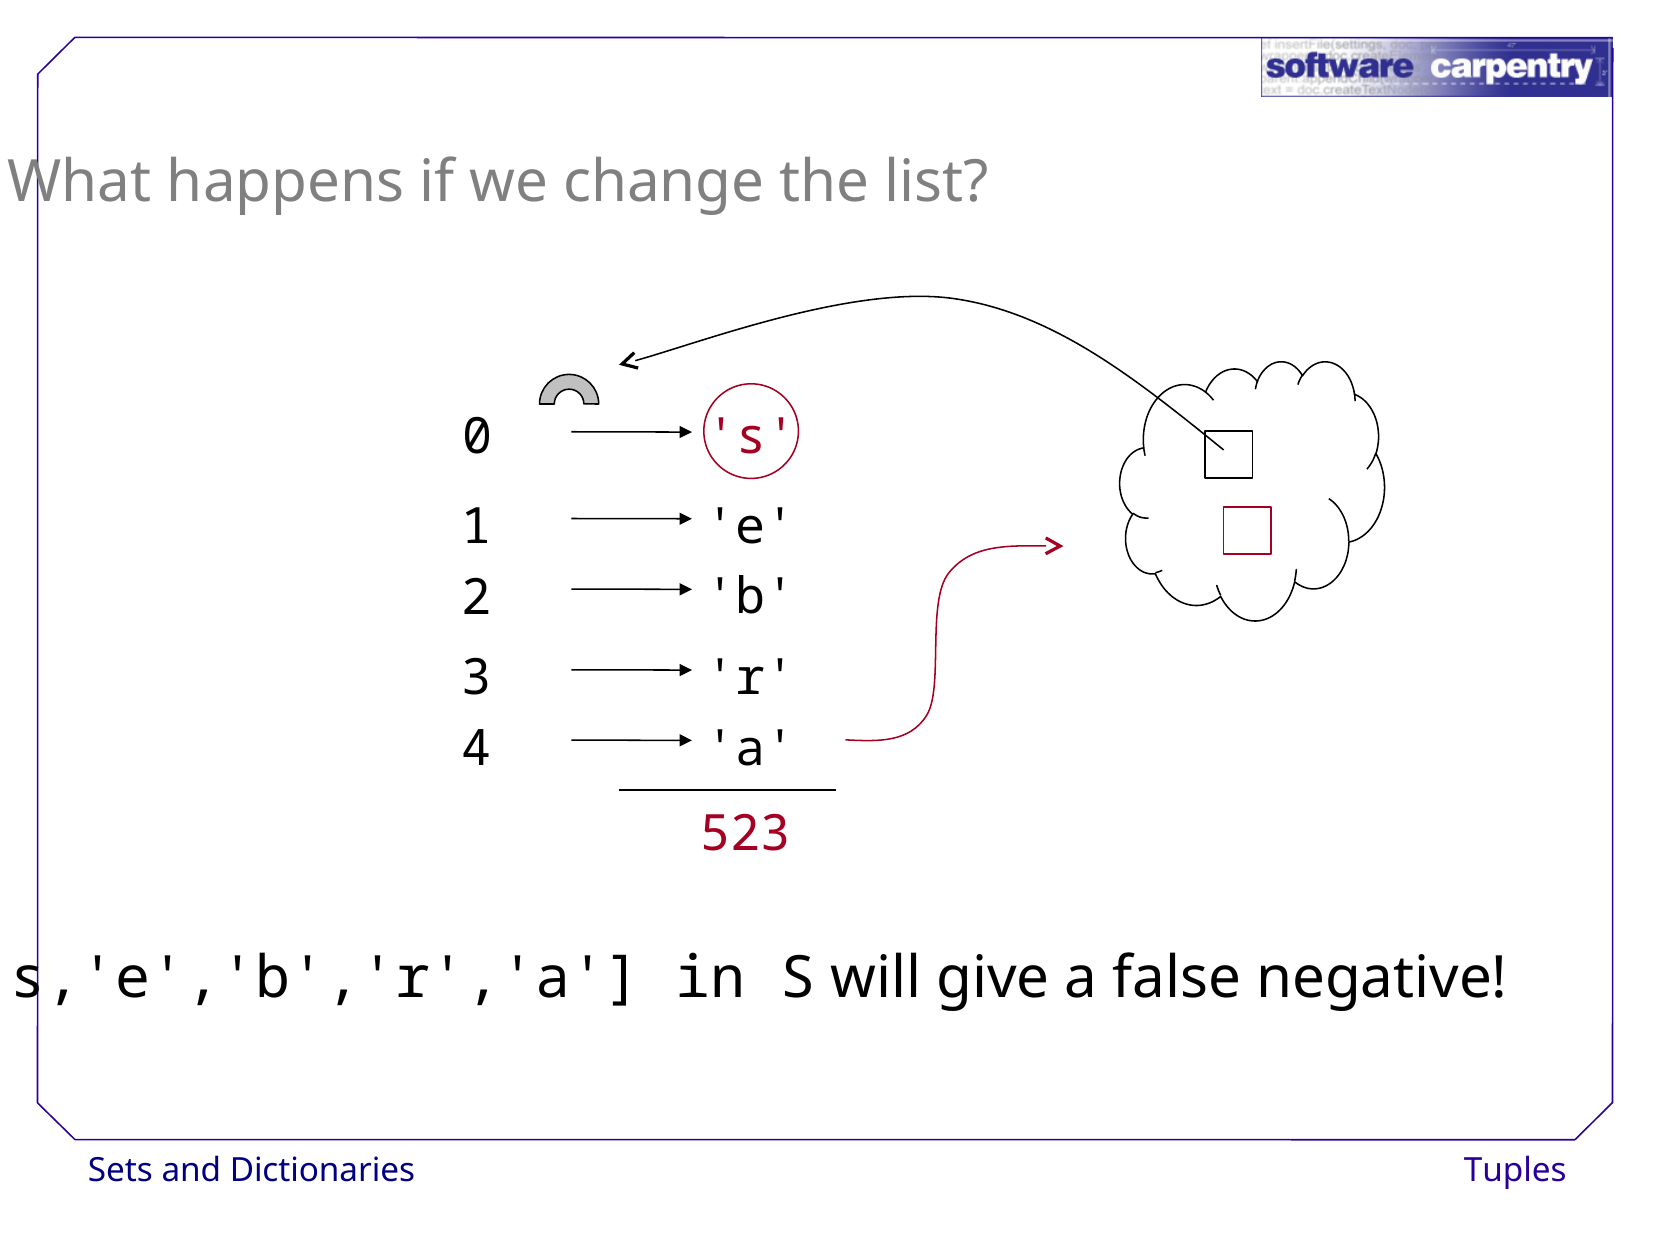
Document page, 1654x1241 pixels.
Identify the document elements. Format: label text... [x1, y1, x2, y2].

text_box ['s,'e','b','r','a'] in S will give a false negative! [0, 896, 1654, 1018]
text_box 'r' [684, 634, 817, 705]
text_box 0 [411, 394, 544, 470]
text_box 'b' [684, 553, 817, 629]
table_cell [543, 555, 600, 630]
text_box 'e' [684, 483, 817, 553]
text_box [541, 374, 599, 404]
table_header [540, 404, 600, 479]
text_box What happens if we change the list? [0, 100, 1154, 221]
text_box 1 [410, 483, 543, 554]
text_box 2 [410, 554, 543, 630]
table_cell [540, 630, 600, 706]
table_cell [540, 479, 600, 555]
text_box 523 [673, 790, 817, 866]
table_cell [543, 706, 600, 781]
text_box 's' [781, 394, 818, 470]
text_box 's' [705, 394, 797, 470]
picture [1261, 39, 1613, 97]
text_box 's' [685, 394, 721, 470]
text_box 4 [410, 705, 543, 781]
text_box 3 [410, 634, 543, 705]
text_box 'a' [684, 705, 817, 781]
